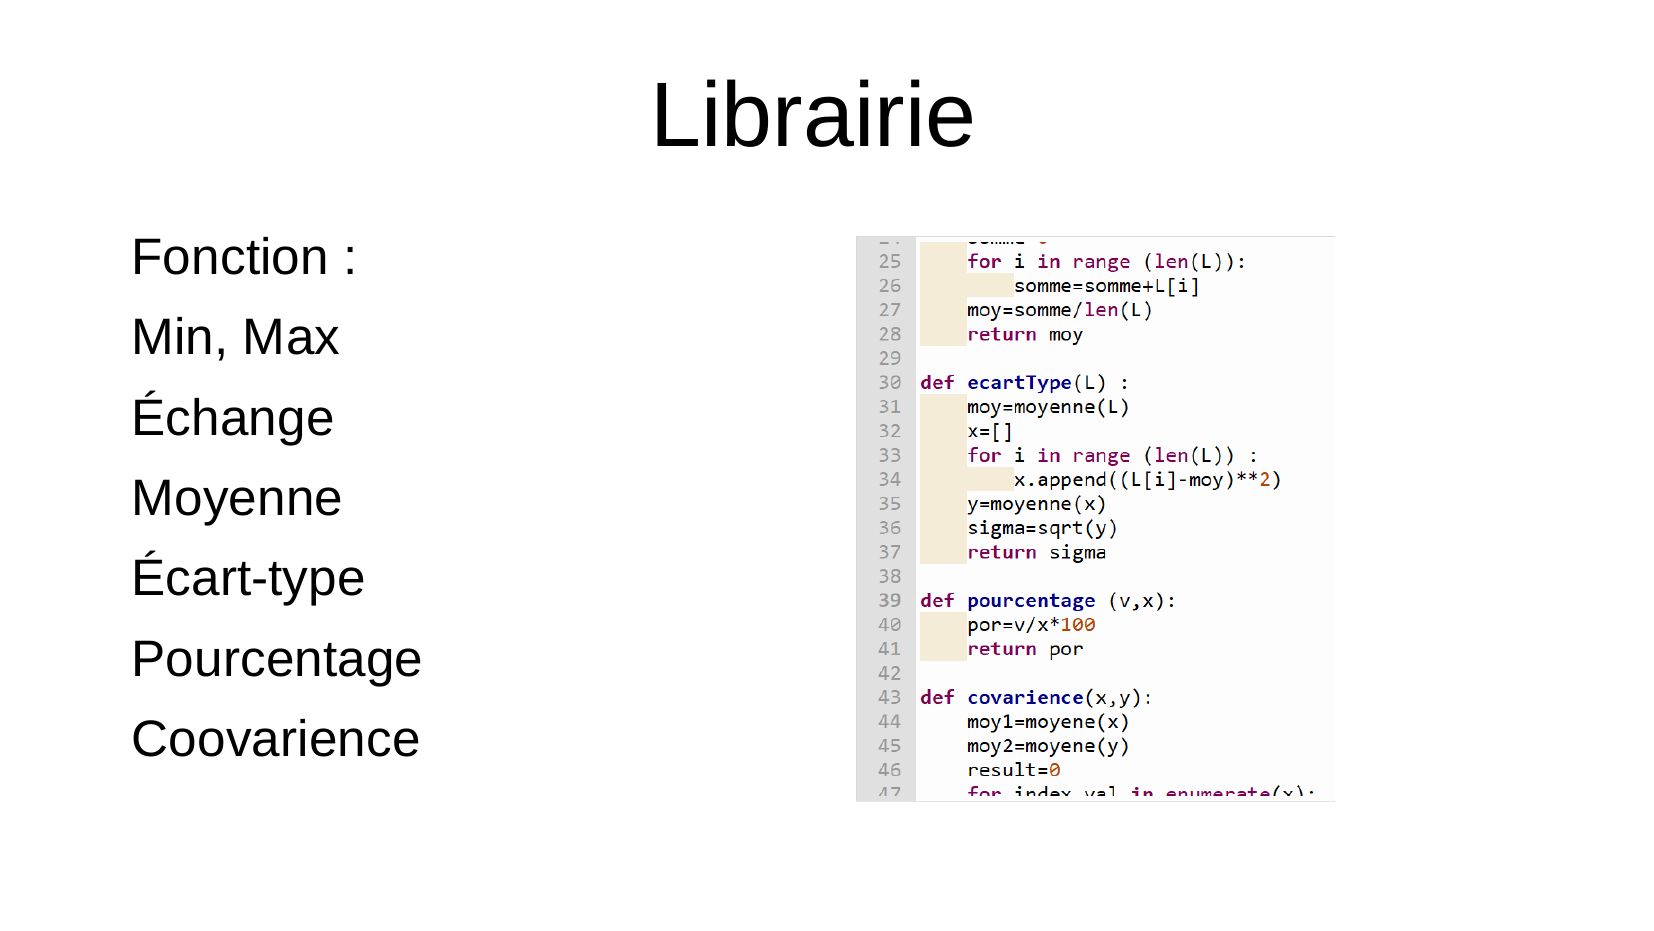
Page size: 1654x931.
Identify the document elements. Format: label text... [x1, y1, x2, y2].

title Librairie [82, 37, 1571, 193]
list Fonction : Min, Max Échange Moyenne Écart-type Pourcentage Coovarience [76, 228, 1565, 768]
picture [856, 236, 1335, 802]
